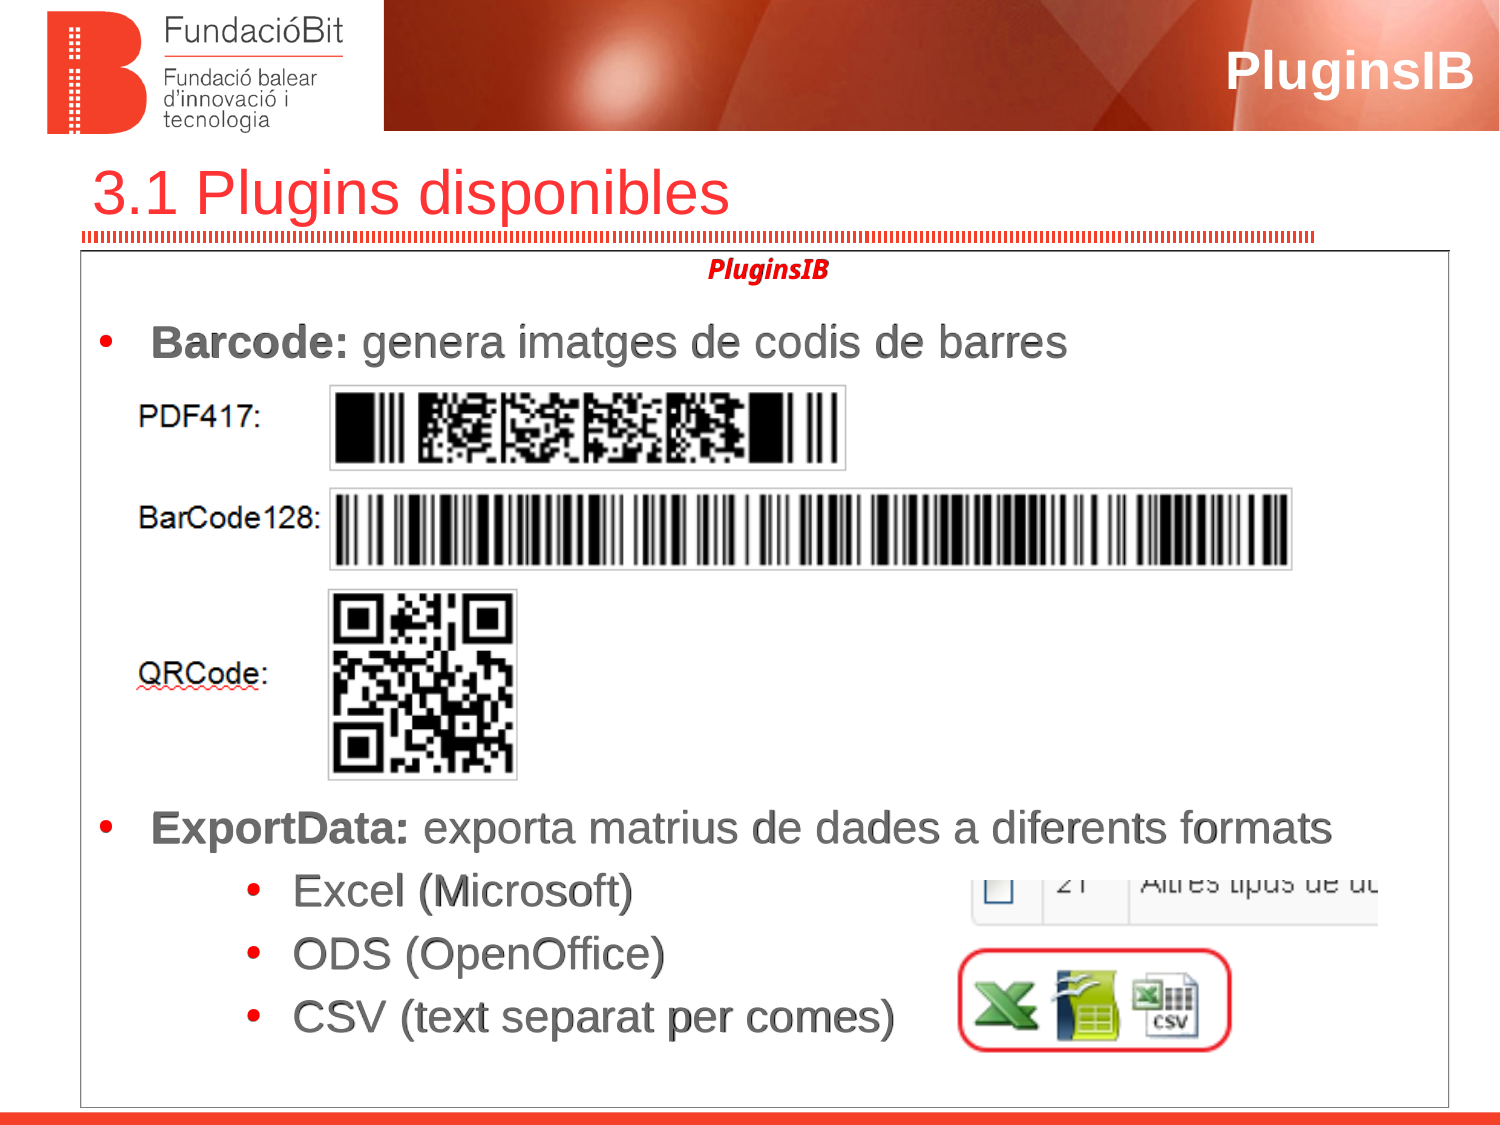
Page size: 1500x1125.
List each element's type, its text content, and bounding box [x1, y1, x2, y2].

picture [943, 880, 1378, 1064]
picture [47, 11, 343, 134]
list 3.1 Plugins disponibles [40, 158, 1426, 275]
title PluginsIB [324, 19, 1477, 123]
picture [126, 382, 1329, 790]
text_box PluginsIB Barcode: genera imatges de codis de barres ExportData: exporta matrius de dades a diferents formats Excel (Microsoft) ODS (OpenOffice) CSV (text separat per comes) [80, 251, 1449, 1108]
picture [383, 0, 1500, 131]
